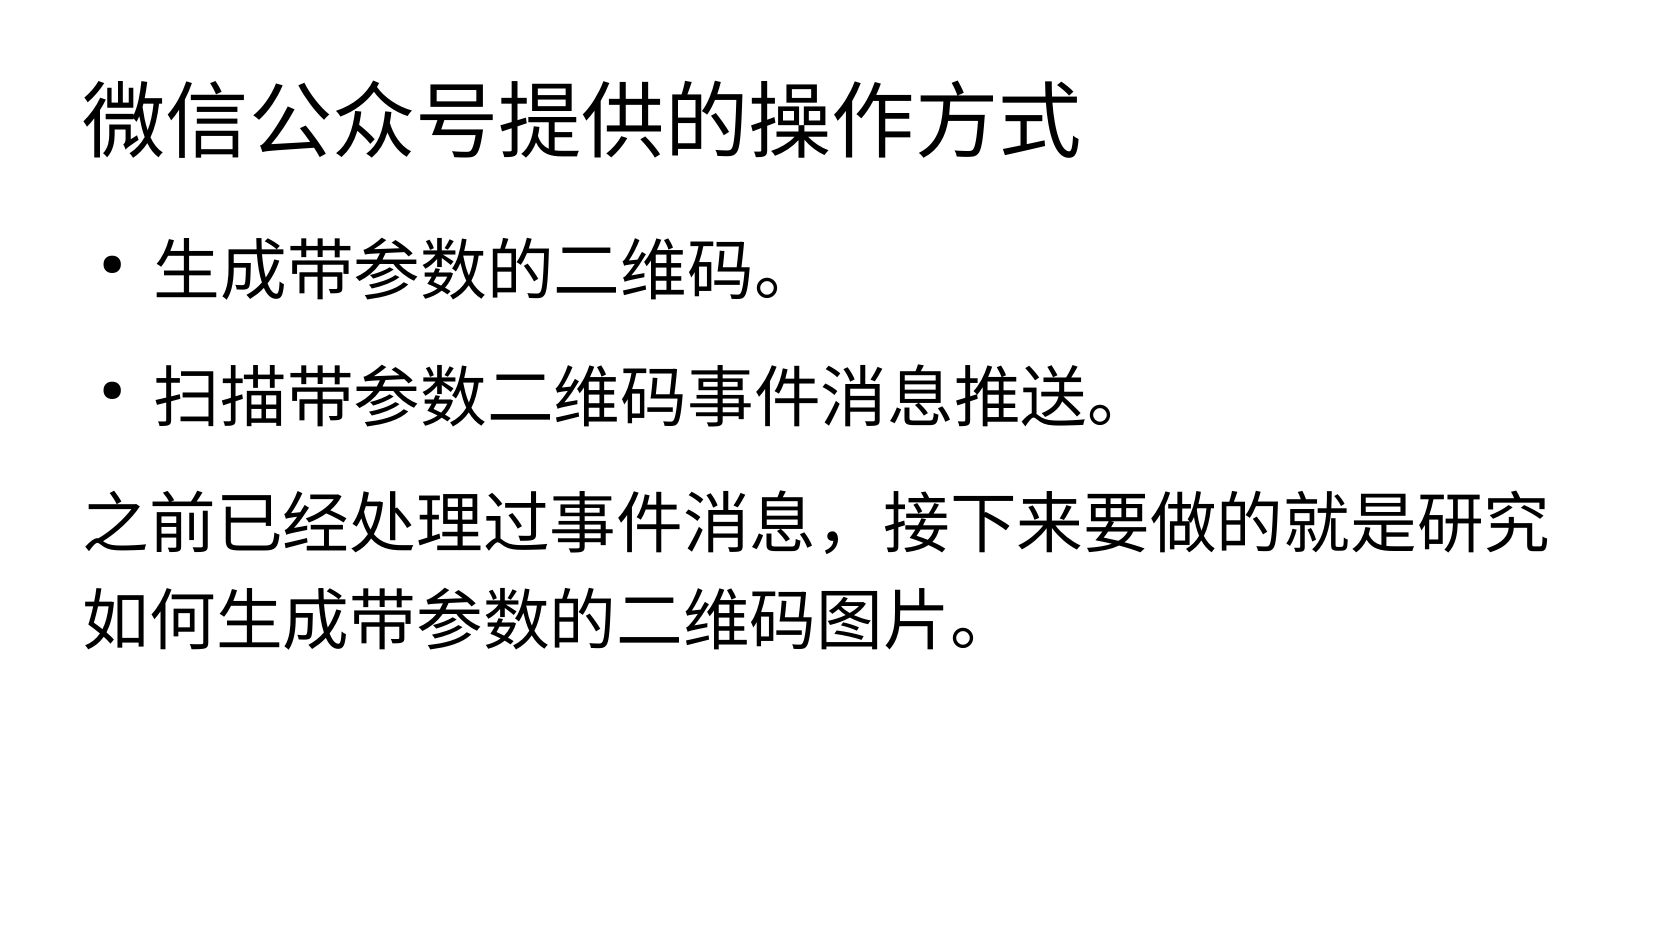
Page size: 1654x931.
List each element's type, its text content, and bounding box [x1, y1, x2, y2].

list 生成带参数的二维码。 扫描带参数二维码事件消息推送。 之前已经处理过事件消息，接下来要做的就是研究如何生成带参数的二维码图片。 [82, 217, 1571, 848]
title 微信公众号提供的操作方式 [82, 37, 1571, 193]
